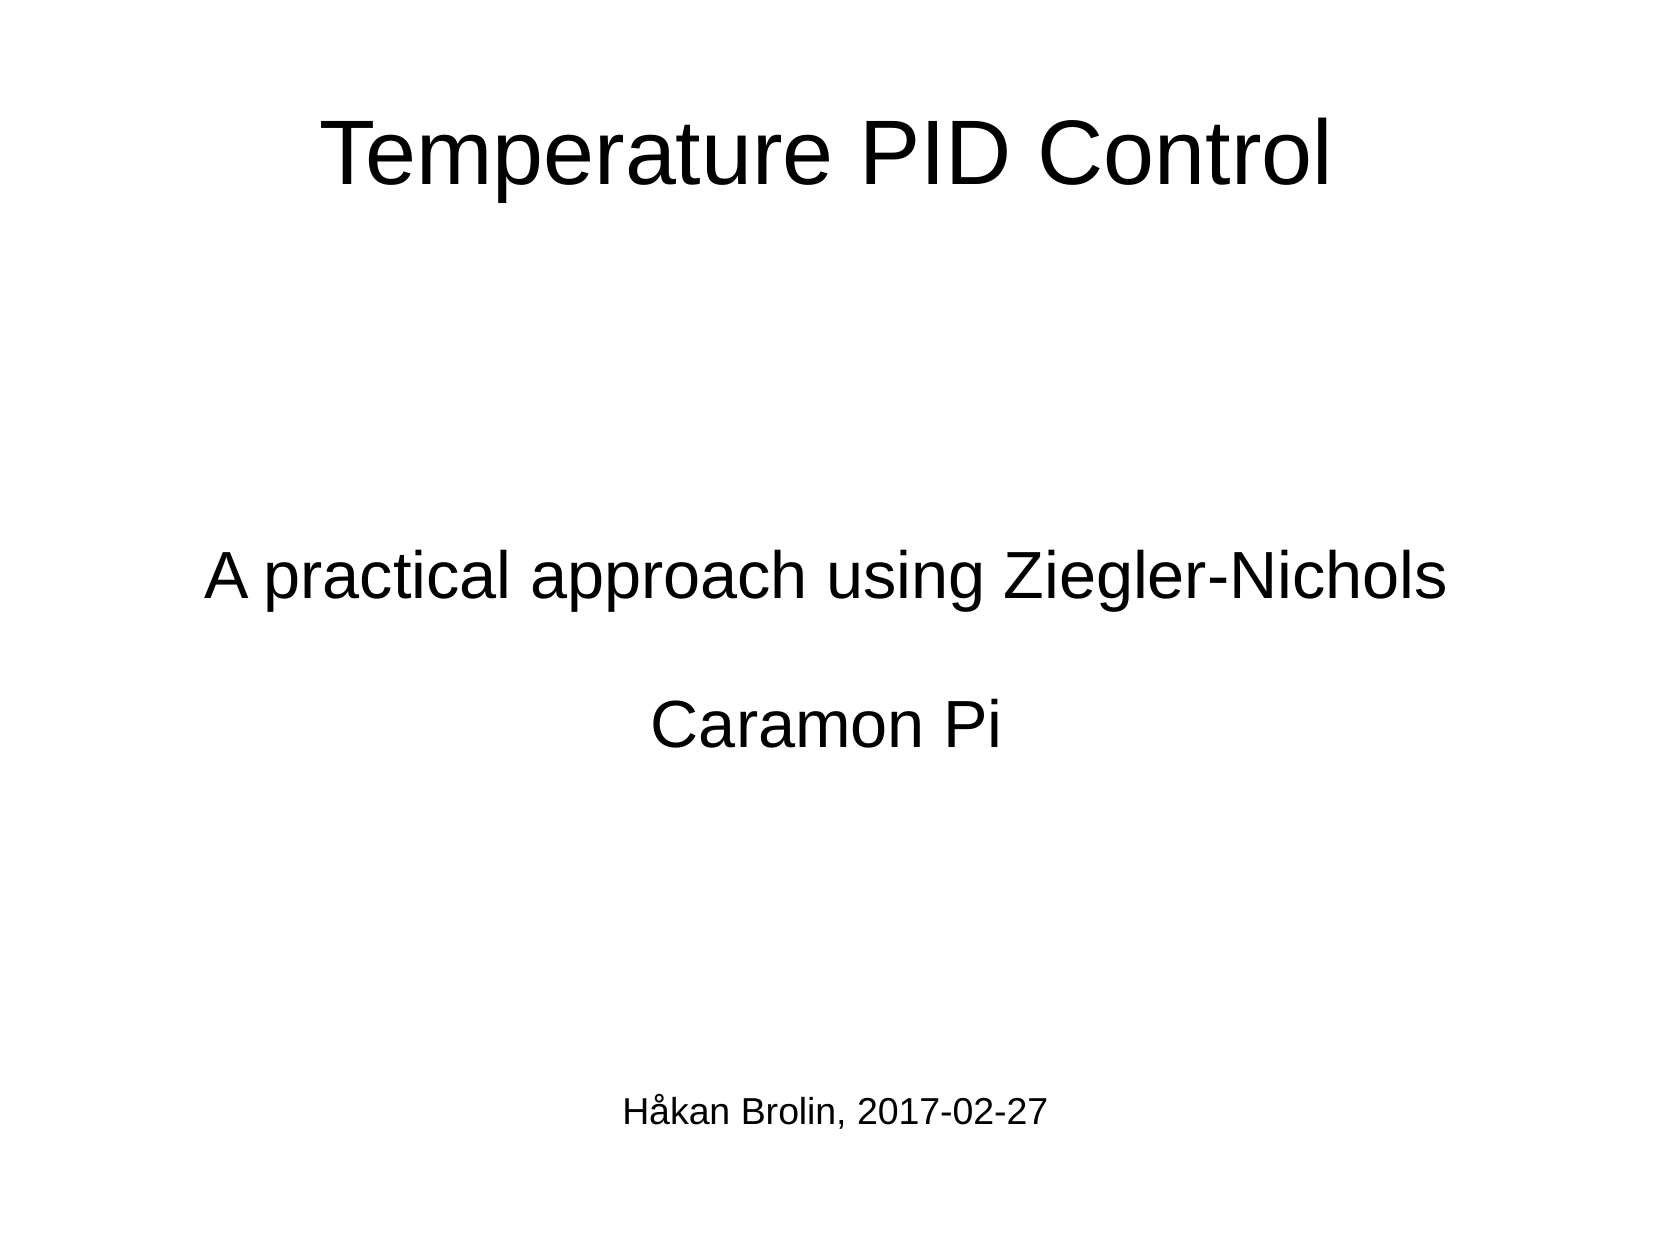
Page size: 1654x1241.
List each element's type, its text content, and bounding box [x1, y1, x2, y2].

text_box Håkan Brolin, 2017-02-27 [607, 1083, 1073, 1141]
title Temperature PID Control [82, 49, 1571, 257]
subtitle A practical approach using Ziegler-Nichols Caramon Pi [82, 290, 1571, 1010]
